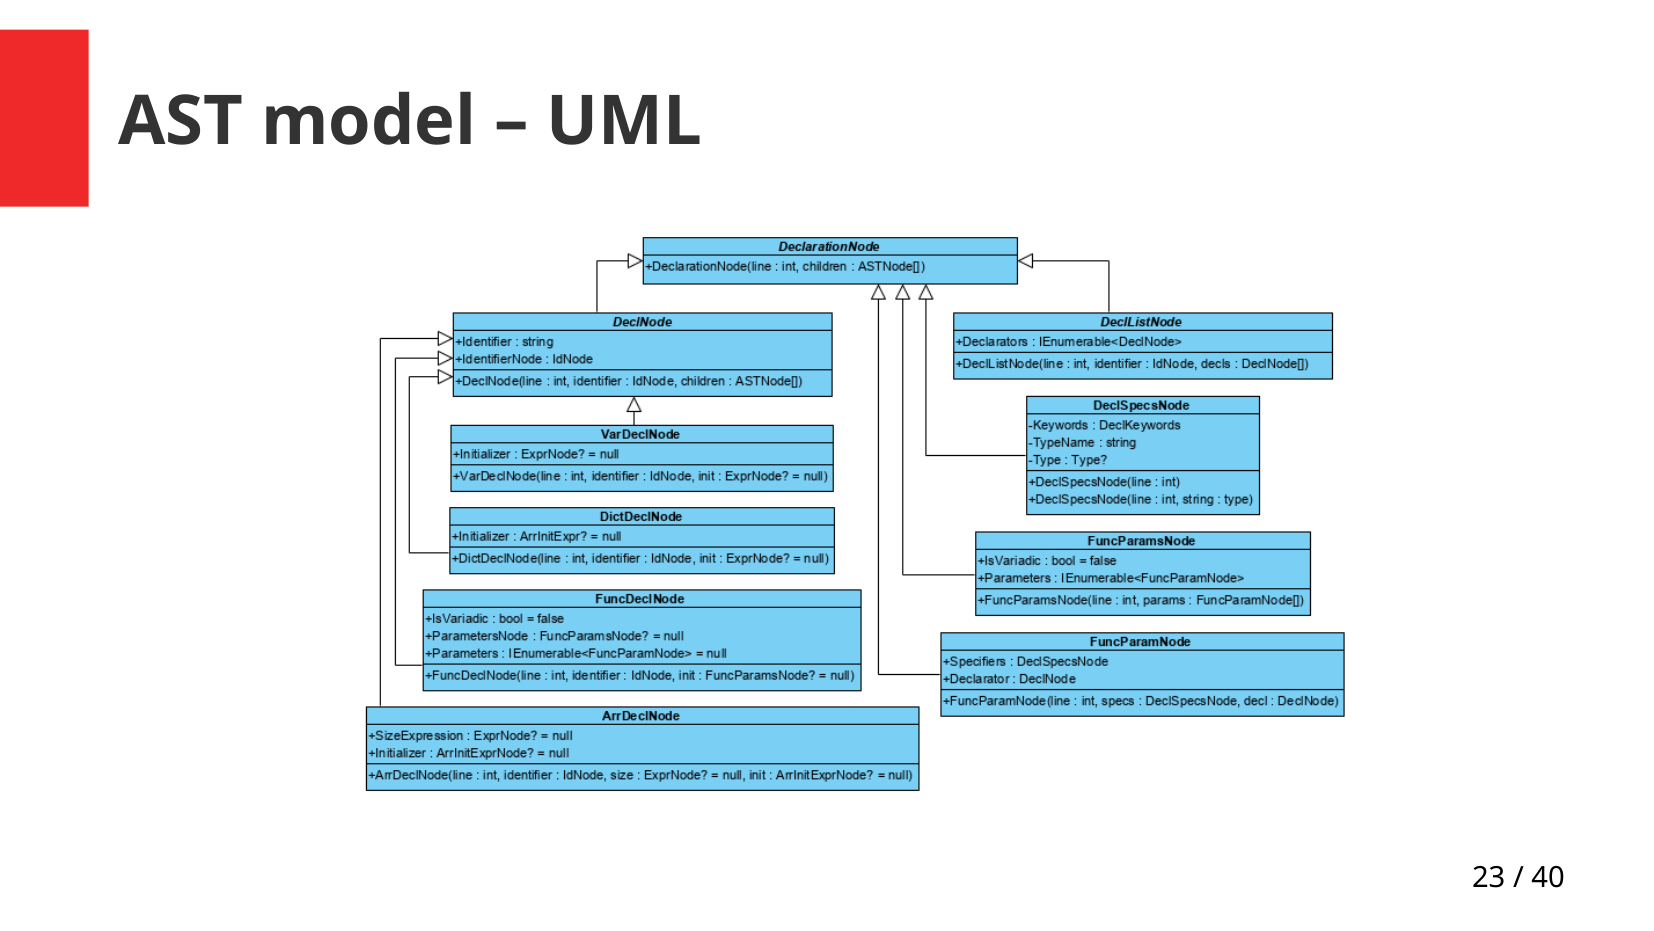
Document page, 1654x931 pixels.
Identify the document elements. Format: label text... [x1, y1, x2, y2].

title AST model – UML [118, 29, 1595, 207]
picture [359, 236, 1354, 798]
